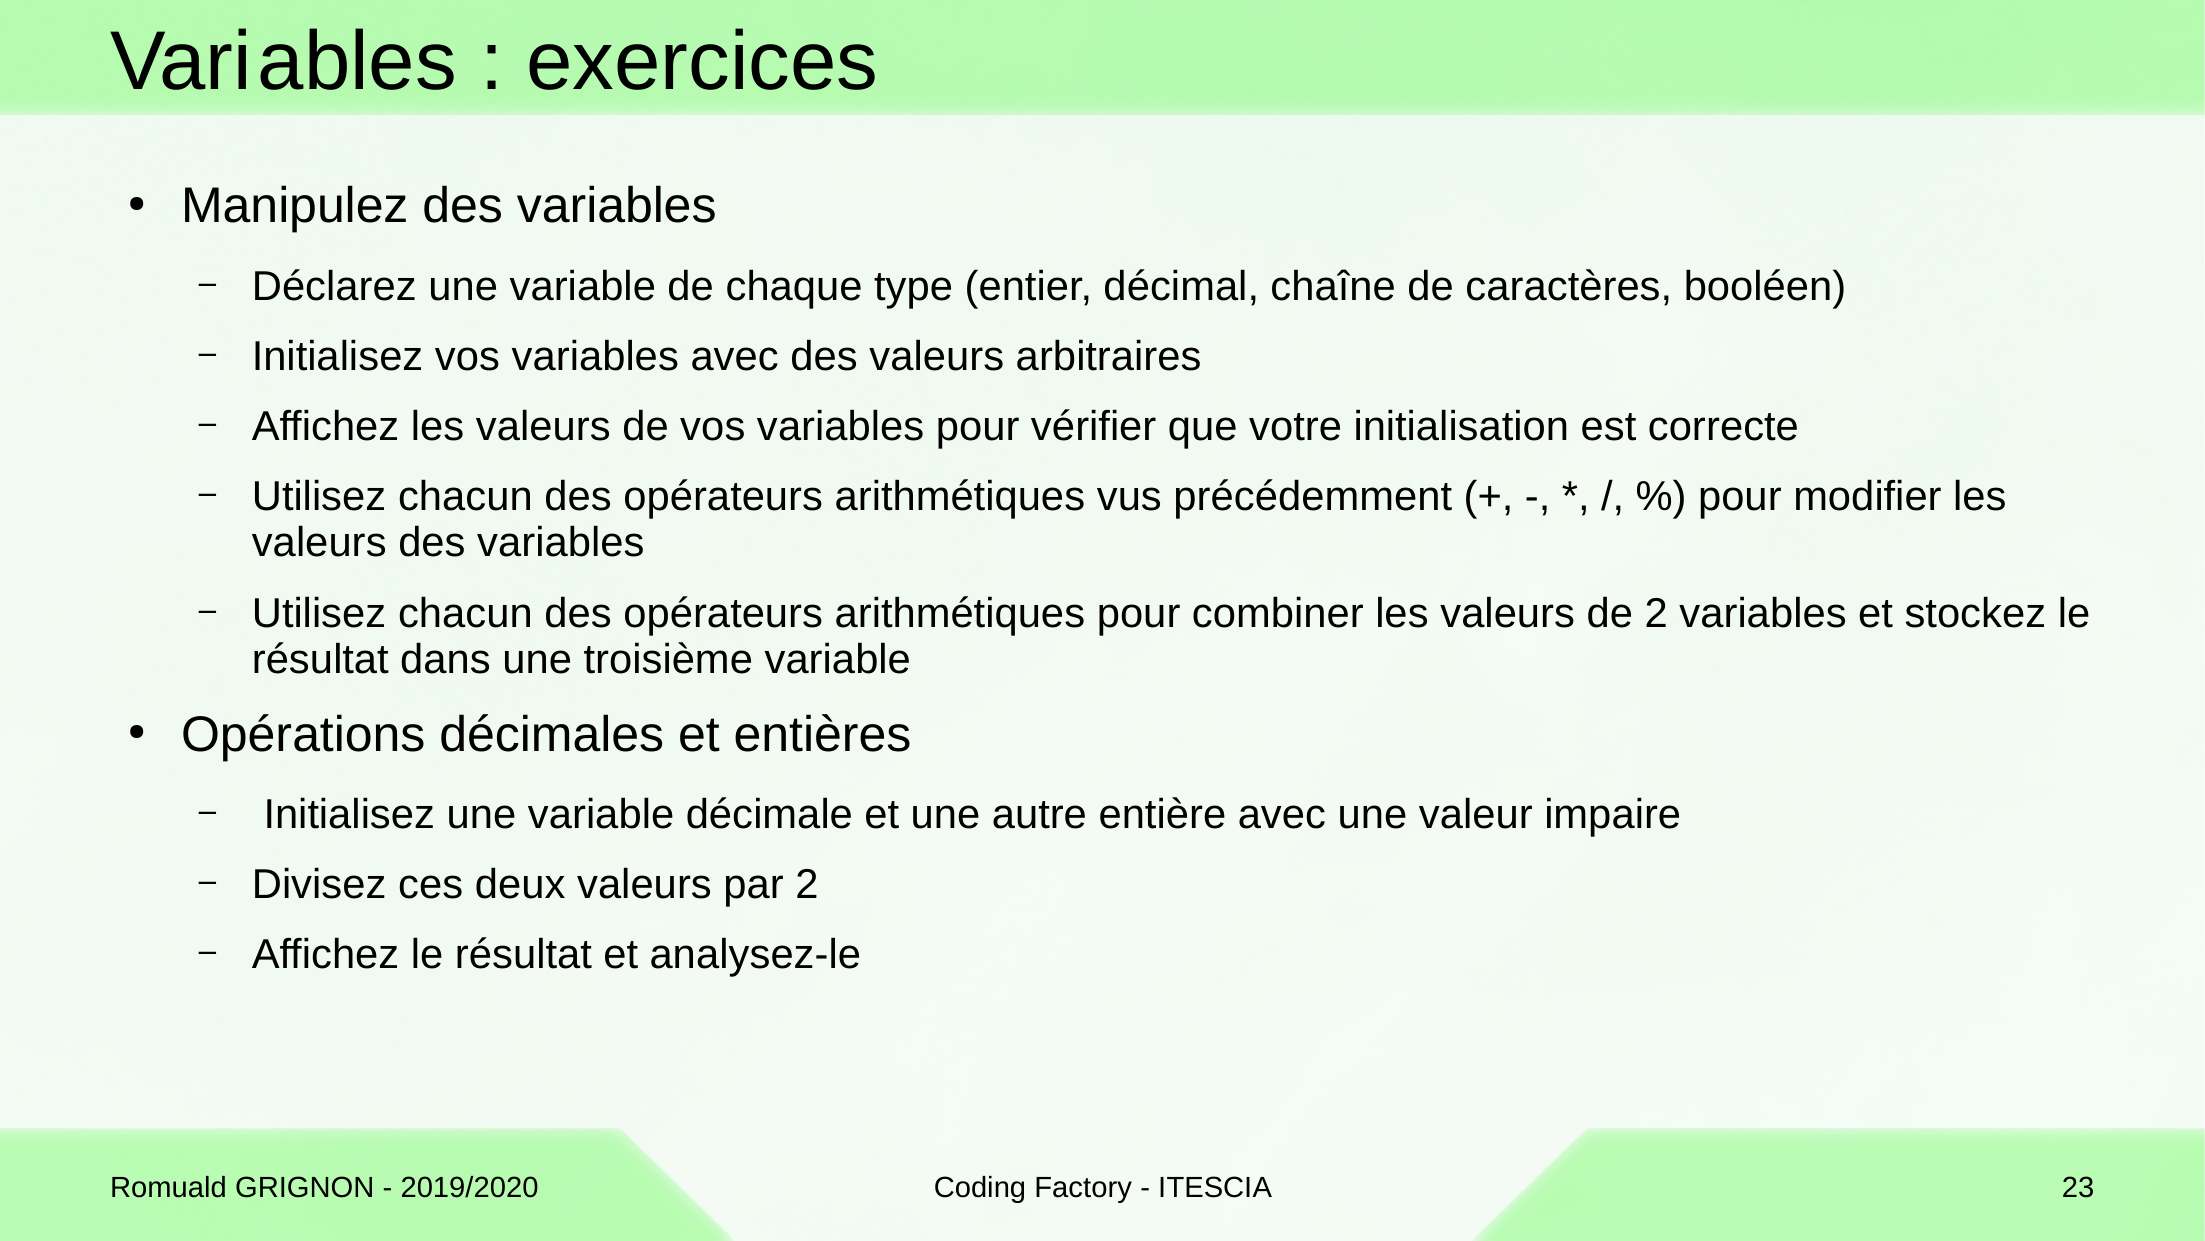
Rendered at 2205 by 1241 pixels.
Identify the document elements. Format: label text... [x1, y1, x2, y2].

picture [0, 0, 2205, 1241]
title Vari ables : exercices [110, 49, 2095, 248]
list Manipulez des variables Déclarez une variable de chaque type (entier, décimal, chaîne de caractères, booléen) Initialisez vos variables avec des valeurs arbitraires Affichez les valeurs de vos variables pour vérifier que votre initialisation est correcte Utilisez chacun des opérateurs arithmétiques vus précédemment (+, -, *, /, %) pour modifier les valeurs des variables Utilisez chacun des opérateurs arithmétiques pour combiner les valeurs de 2 variables et stockez le résultat dans une troisième variable Opérations décimales et entières Initialisez une variable décimale et une autre entière avec une valeur impaire Divisez ces deux valeurs par 2 Affichez le résultat et analysez-le [110, 248, 2095, 1155]
